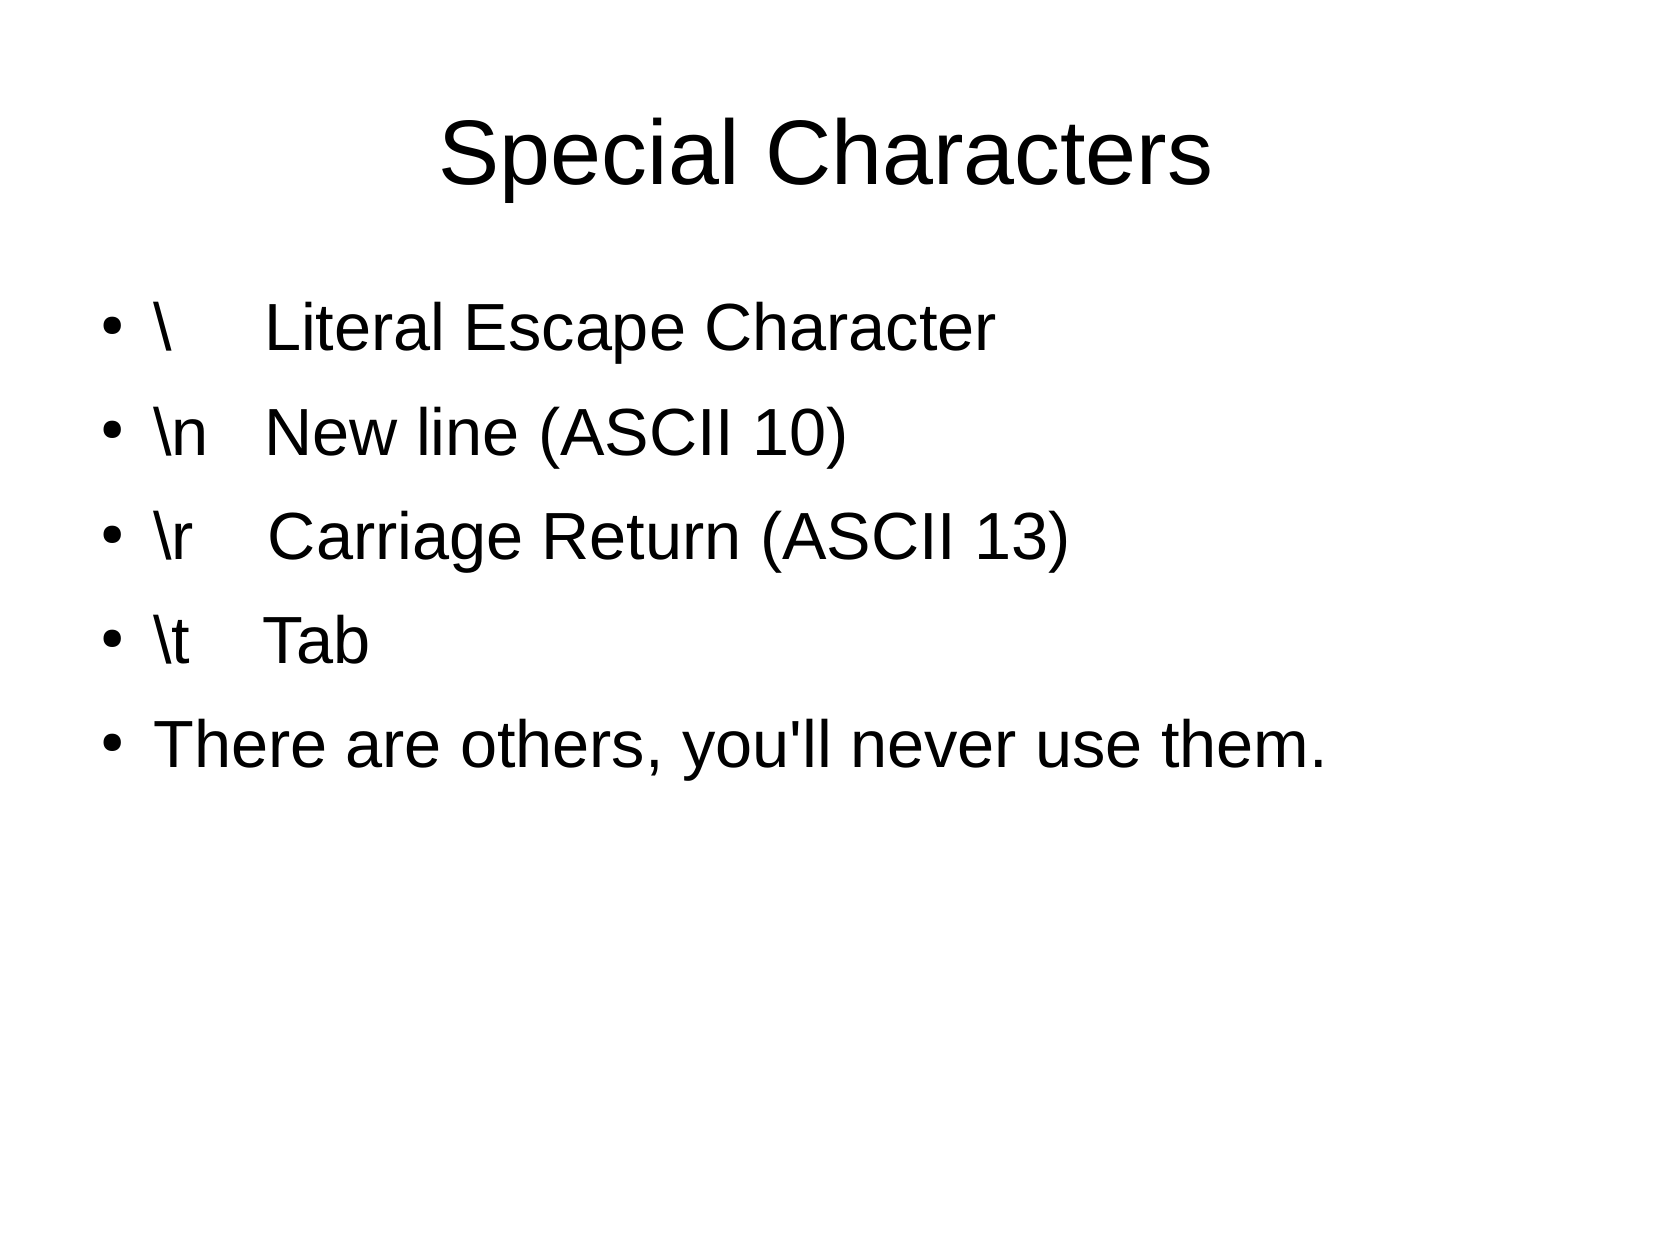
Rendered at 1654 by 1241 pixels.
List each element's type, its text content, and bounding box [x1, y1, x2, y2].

title Special Characters [82, 56, 1571, 250]
list \ Literal Escape Character \n New line (ASCII 10) \r Carriage Return (ASCII 13) \t Tab There are others, you'll never use them. [82, 290, 1571, 1094]
